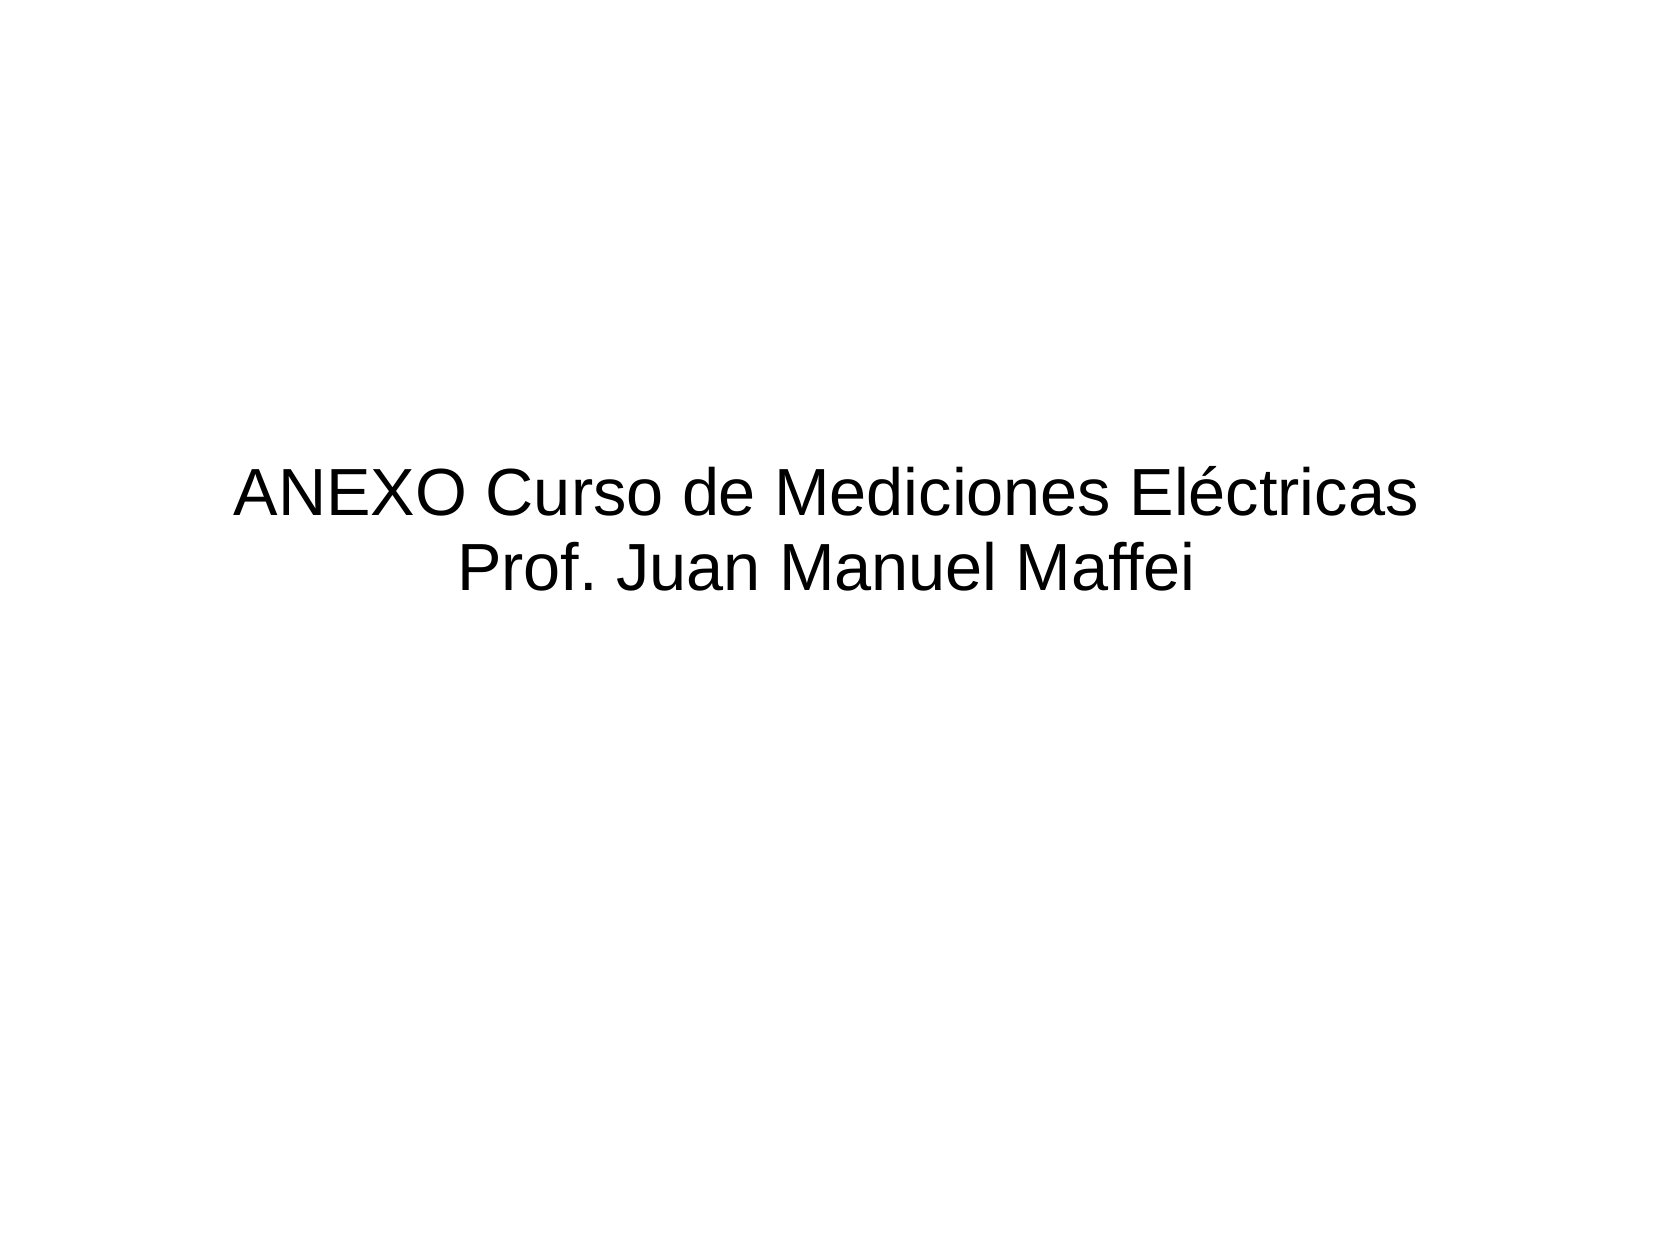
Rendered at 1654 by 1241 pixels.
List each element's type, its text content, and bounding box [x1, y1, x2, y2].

text_box ANEXO Curso de Mediciones Eléctricas Prof. Juan Manuel Maffei [82, 49, 1571, 1010]
